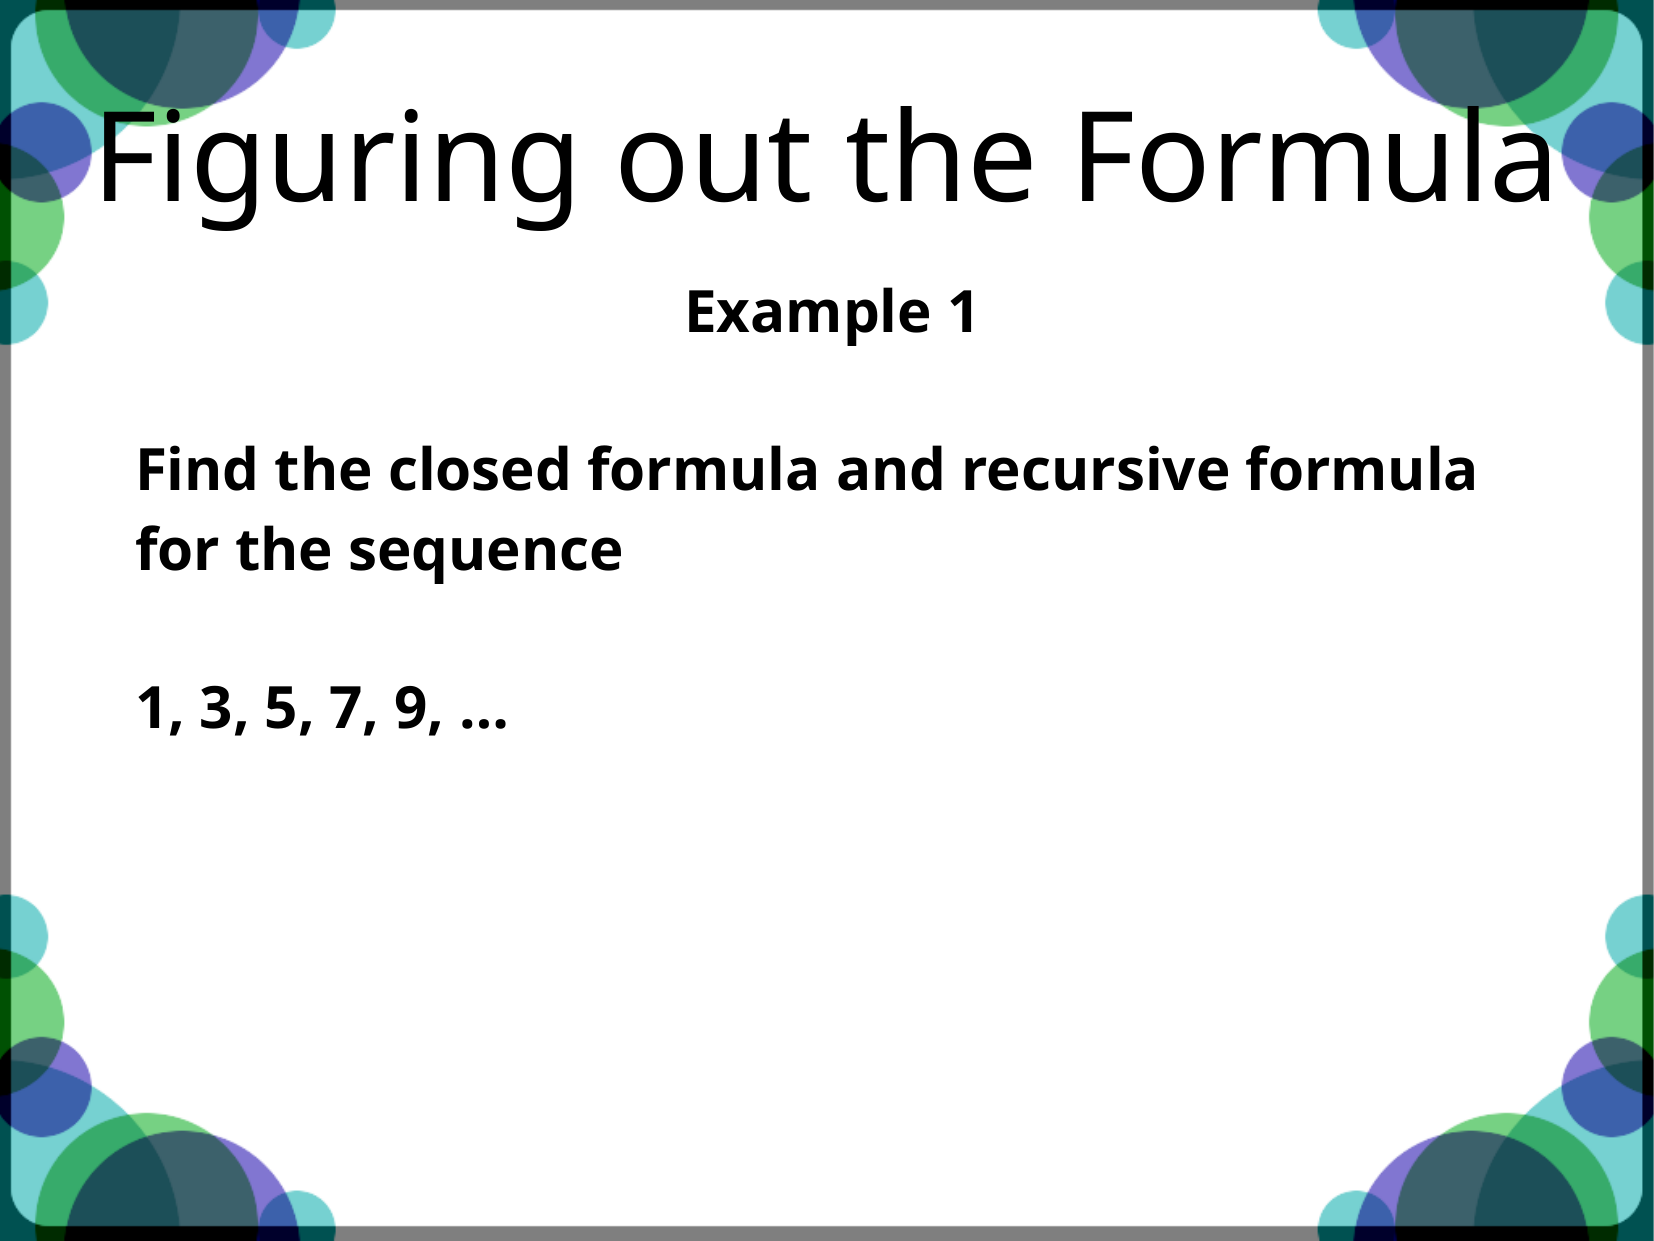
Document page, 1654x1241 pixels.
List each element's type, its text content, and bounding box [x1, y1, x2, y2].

picture [0, 0, 1654, 1241]
text_box Example 1 Find the closed formula and recursive formula for the sequence 1, 3, 5, 7, 9, … [135, 270, 1531, 662]
title Figuring out the Formula [82, 49, 1571, 257]
